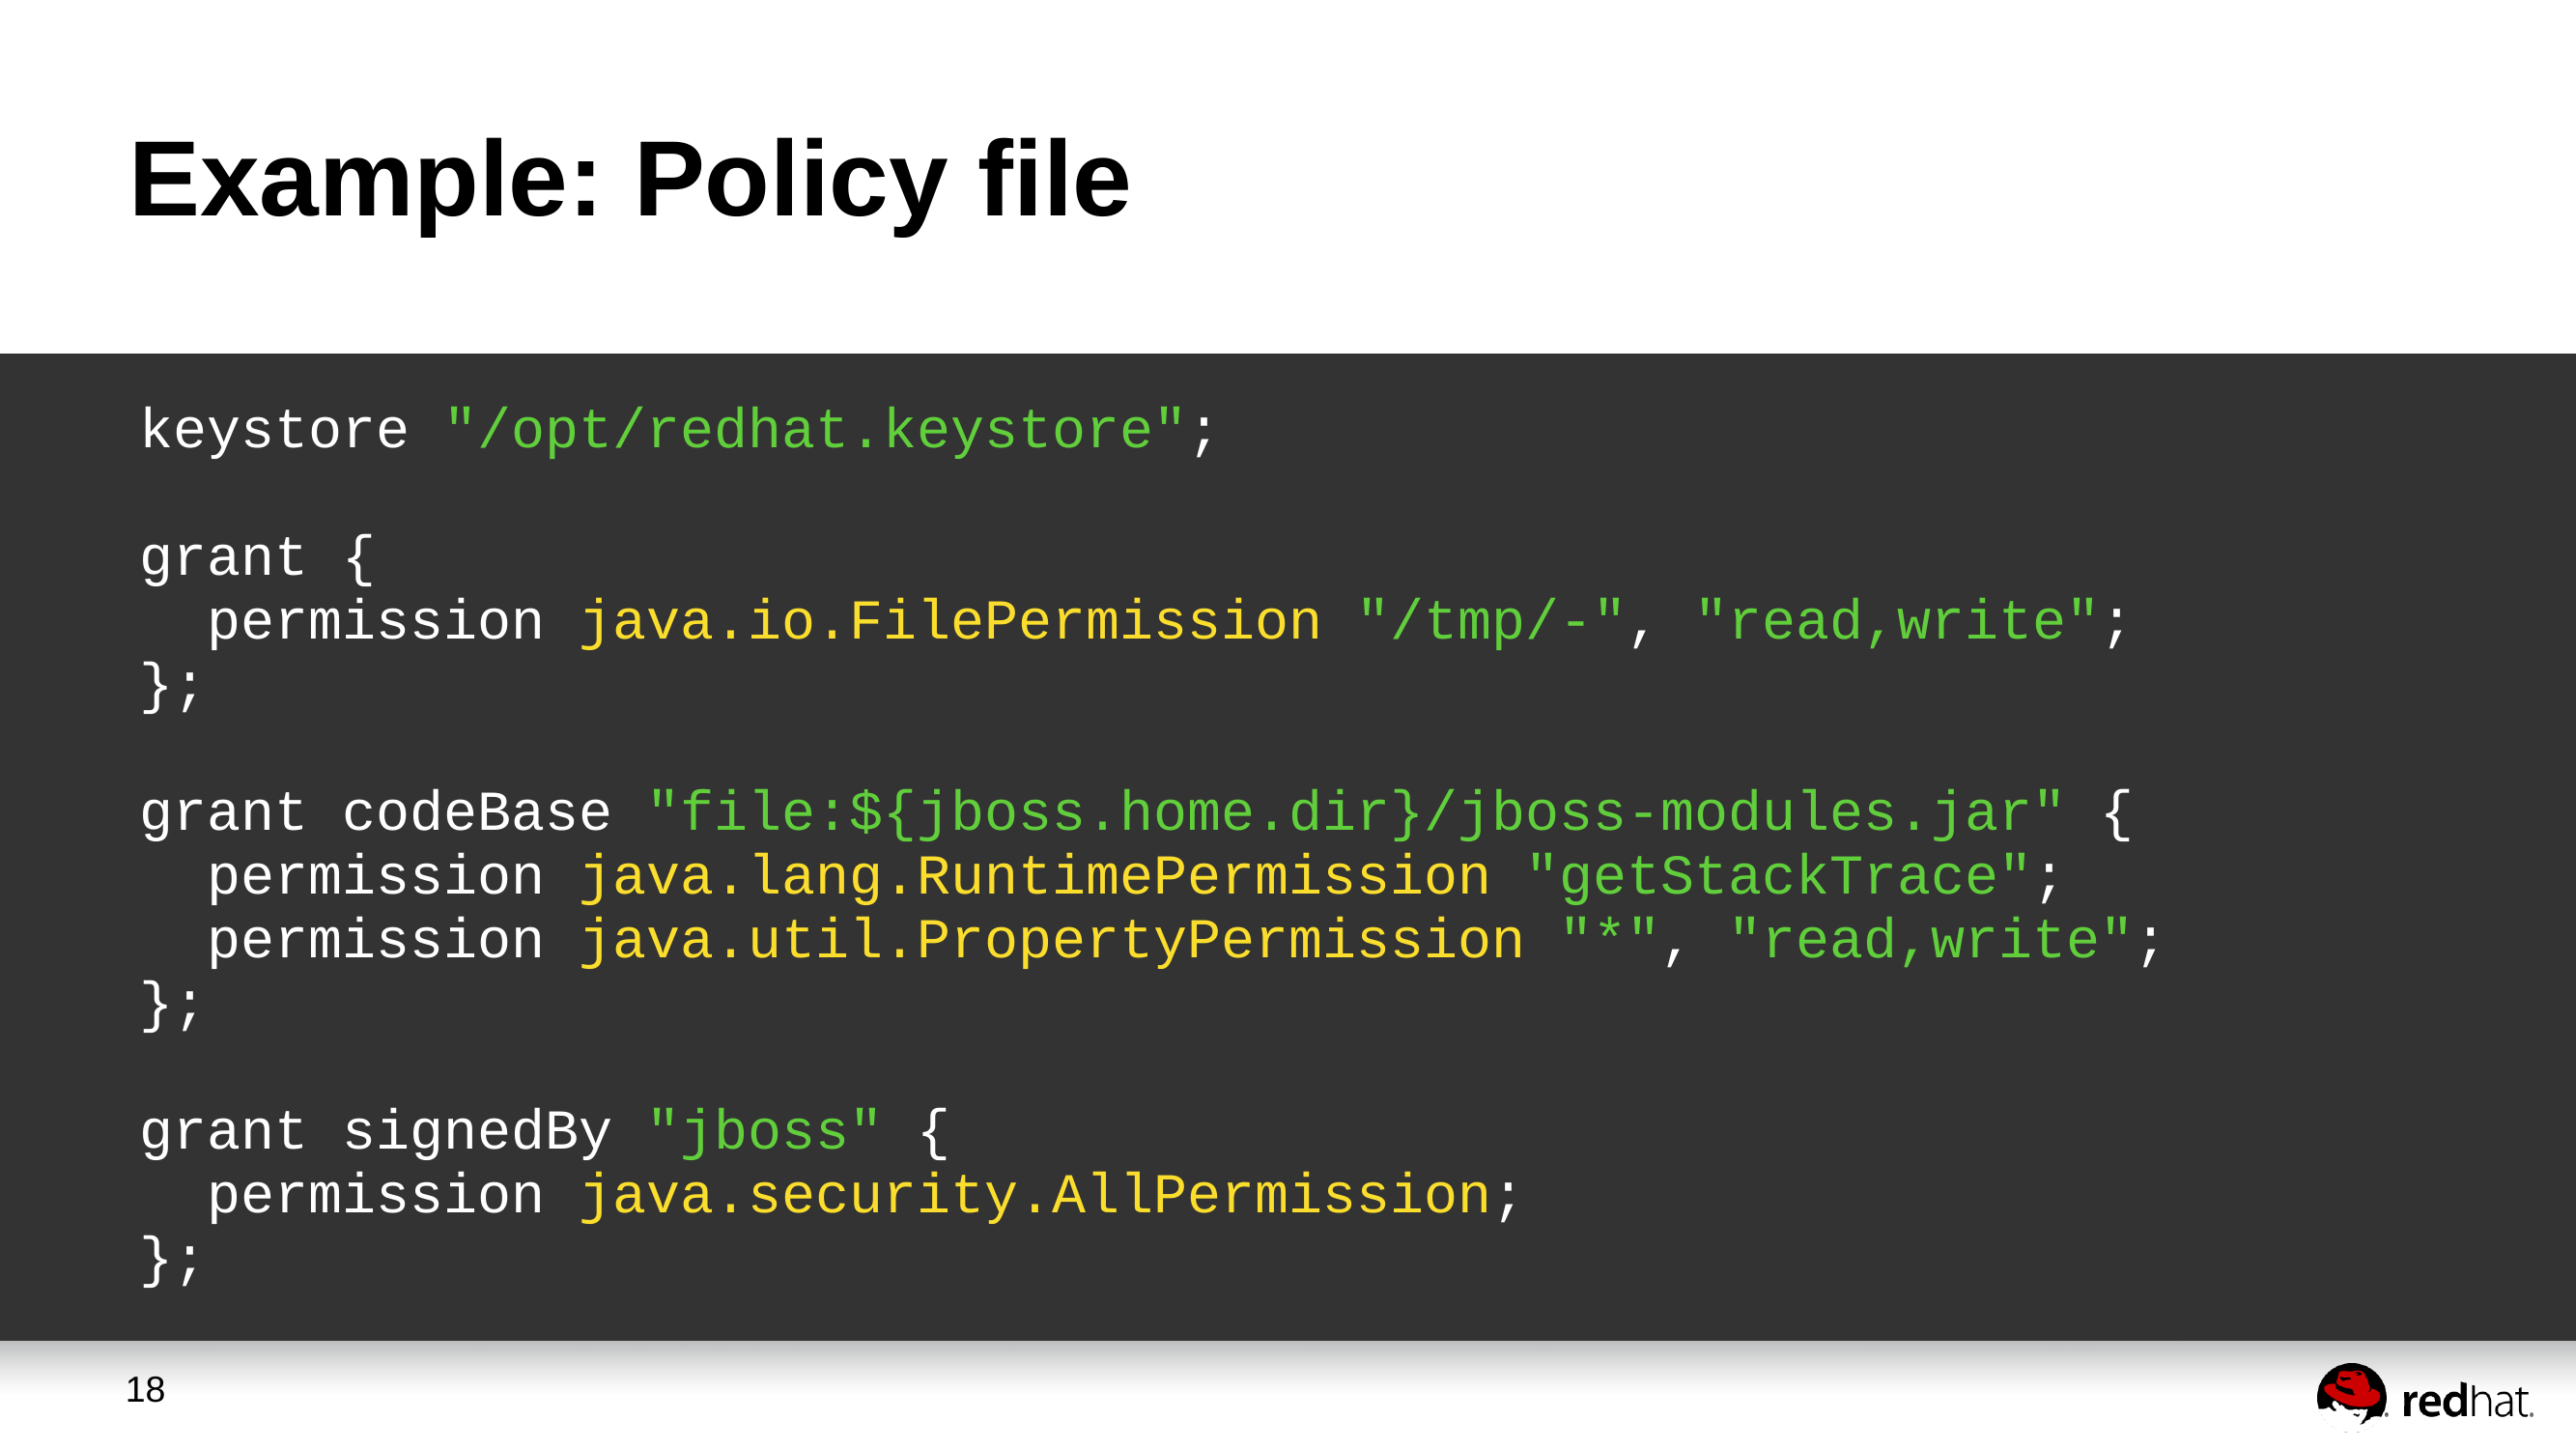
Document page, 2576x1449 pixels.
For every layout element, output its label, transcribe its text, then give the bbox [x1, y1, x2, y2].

picture [0, 1341, 2576, 1445]
title Example: Policy file [128, 57, 2448, 300]
text_box keystore "/opt/redhat.keystore"; grant { permission java.io.FilePermission "/tmp/-", "read,write"; }; grant codeBase "file:${jboss.home.dir}/jboss-modules.jar" { permission java.lang.RuntimePermission "getStackTrace"; permission java.util.PropertyPermission "*", "read,write"; }; grant signedBy "jboss" { permission java.security.AllPermission; }; [0, 354, 2576, 1341]
